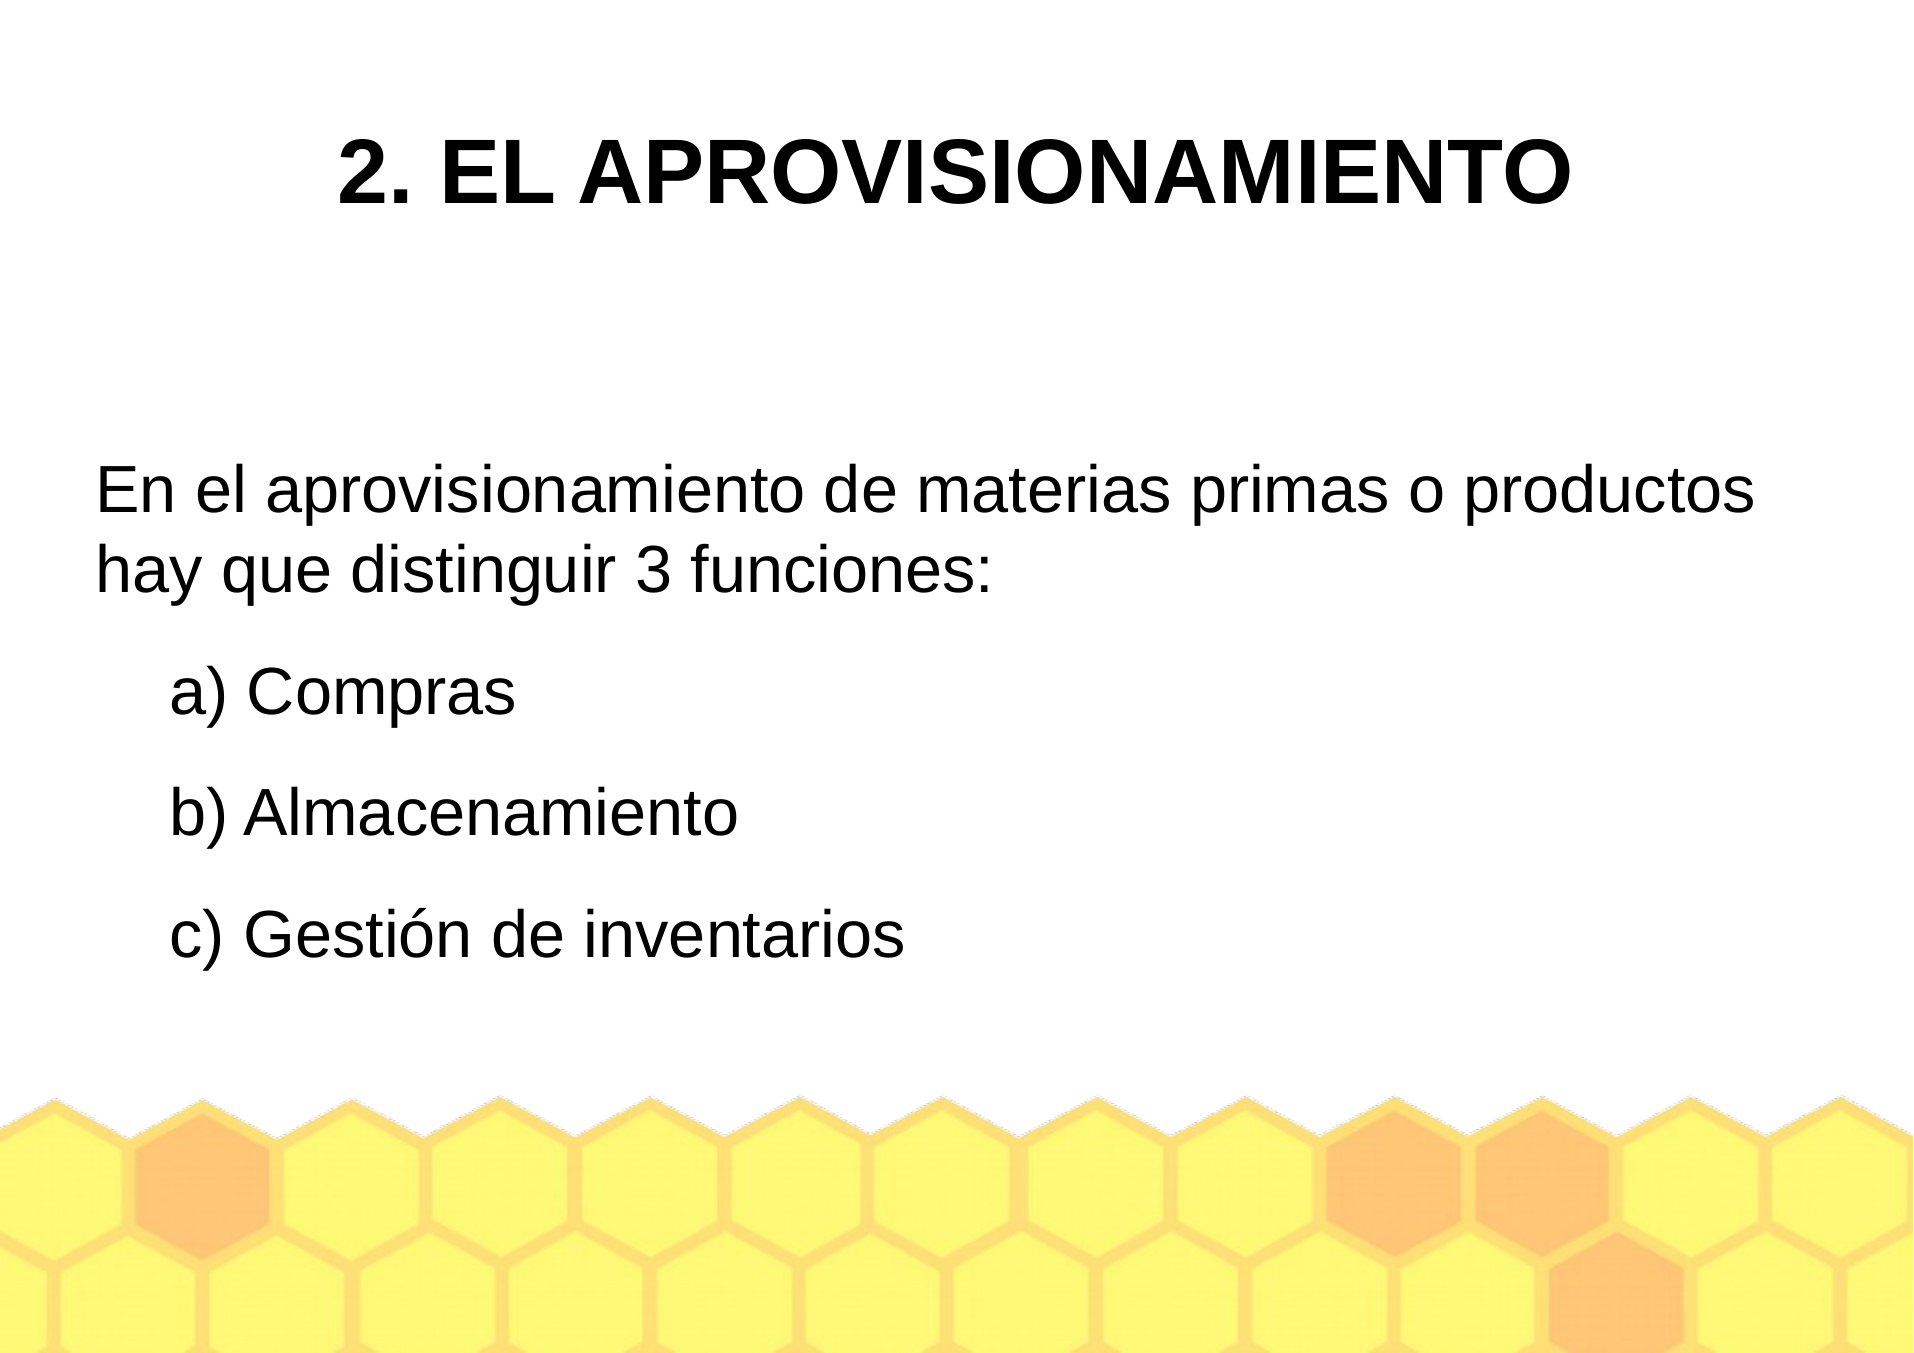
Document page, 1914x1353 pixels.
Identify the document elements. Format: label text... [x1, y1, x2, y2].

title 2. EL APROVISIONAMIENTO [95, 53, 1818, 280]
list En el aprovisionamiento de materias primas o productos hay que distinguir 3 funciones: a) Compras b) Almacenamiento c) Gestión de inventarios [95, 316, 1818, 1101]
picture [0, 1092, 1913, 1353]
